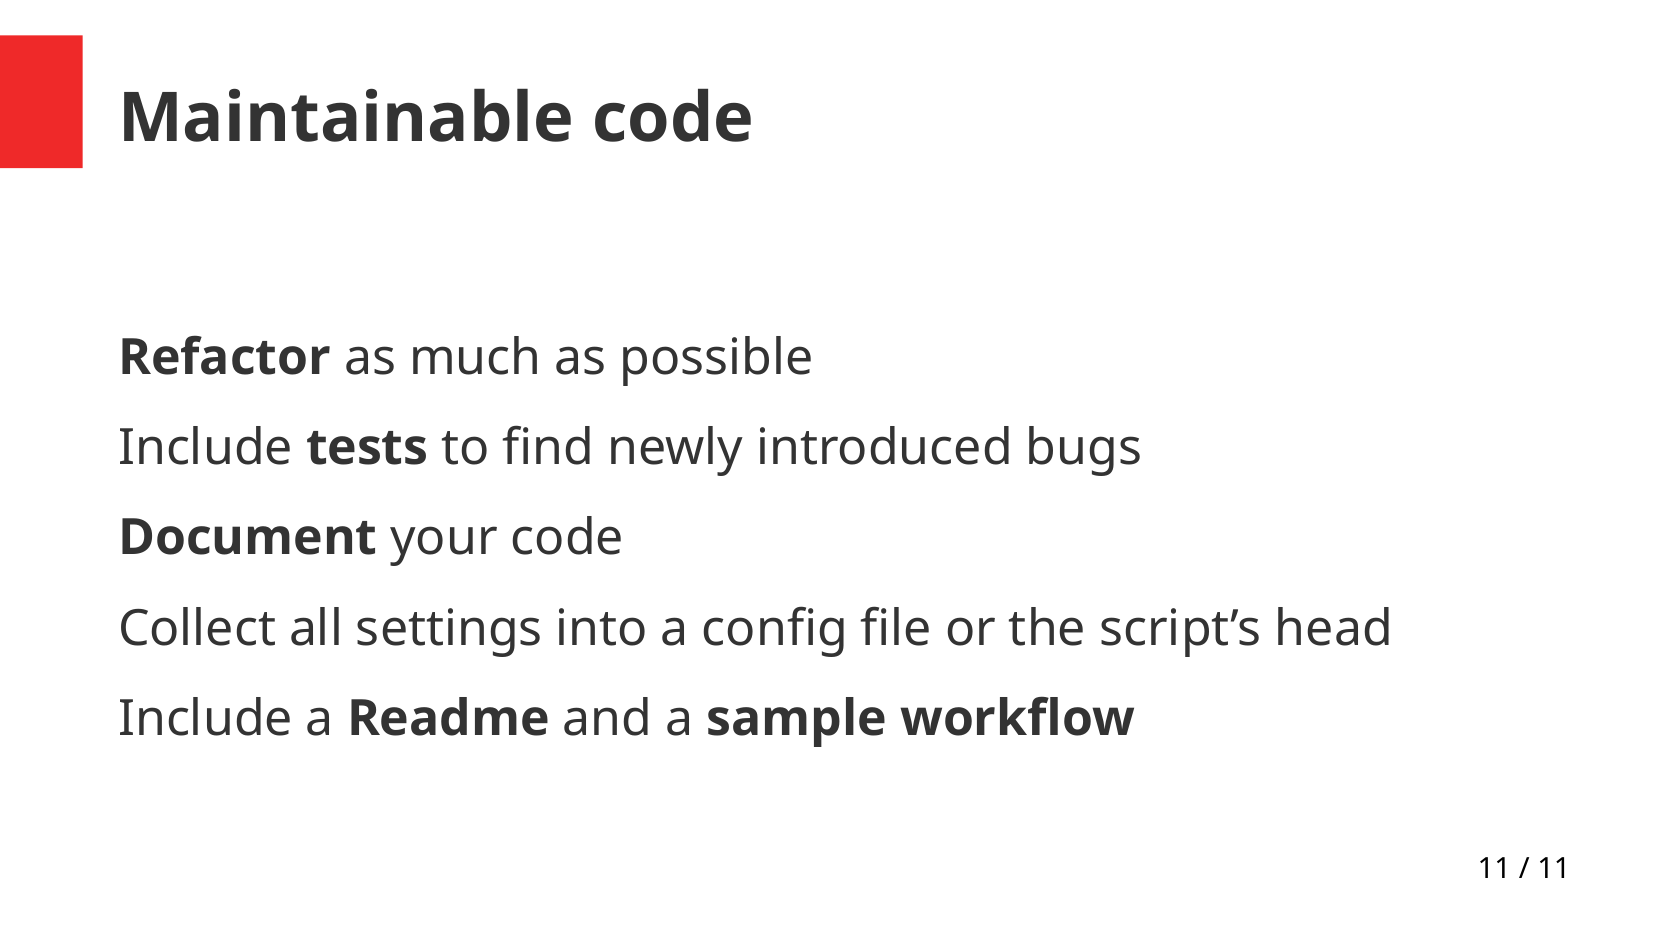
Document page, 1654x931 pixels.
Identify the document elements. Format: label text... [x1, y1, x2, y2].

title Maintainable code [118, 36, 1571, 193]
list Refactor as much as possible Include tests to find newly introduced bugs Document your code Collect all settings into a config file or the script’s head Include a Readme and a sample workflow [118, 265, 1536, 806]
